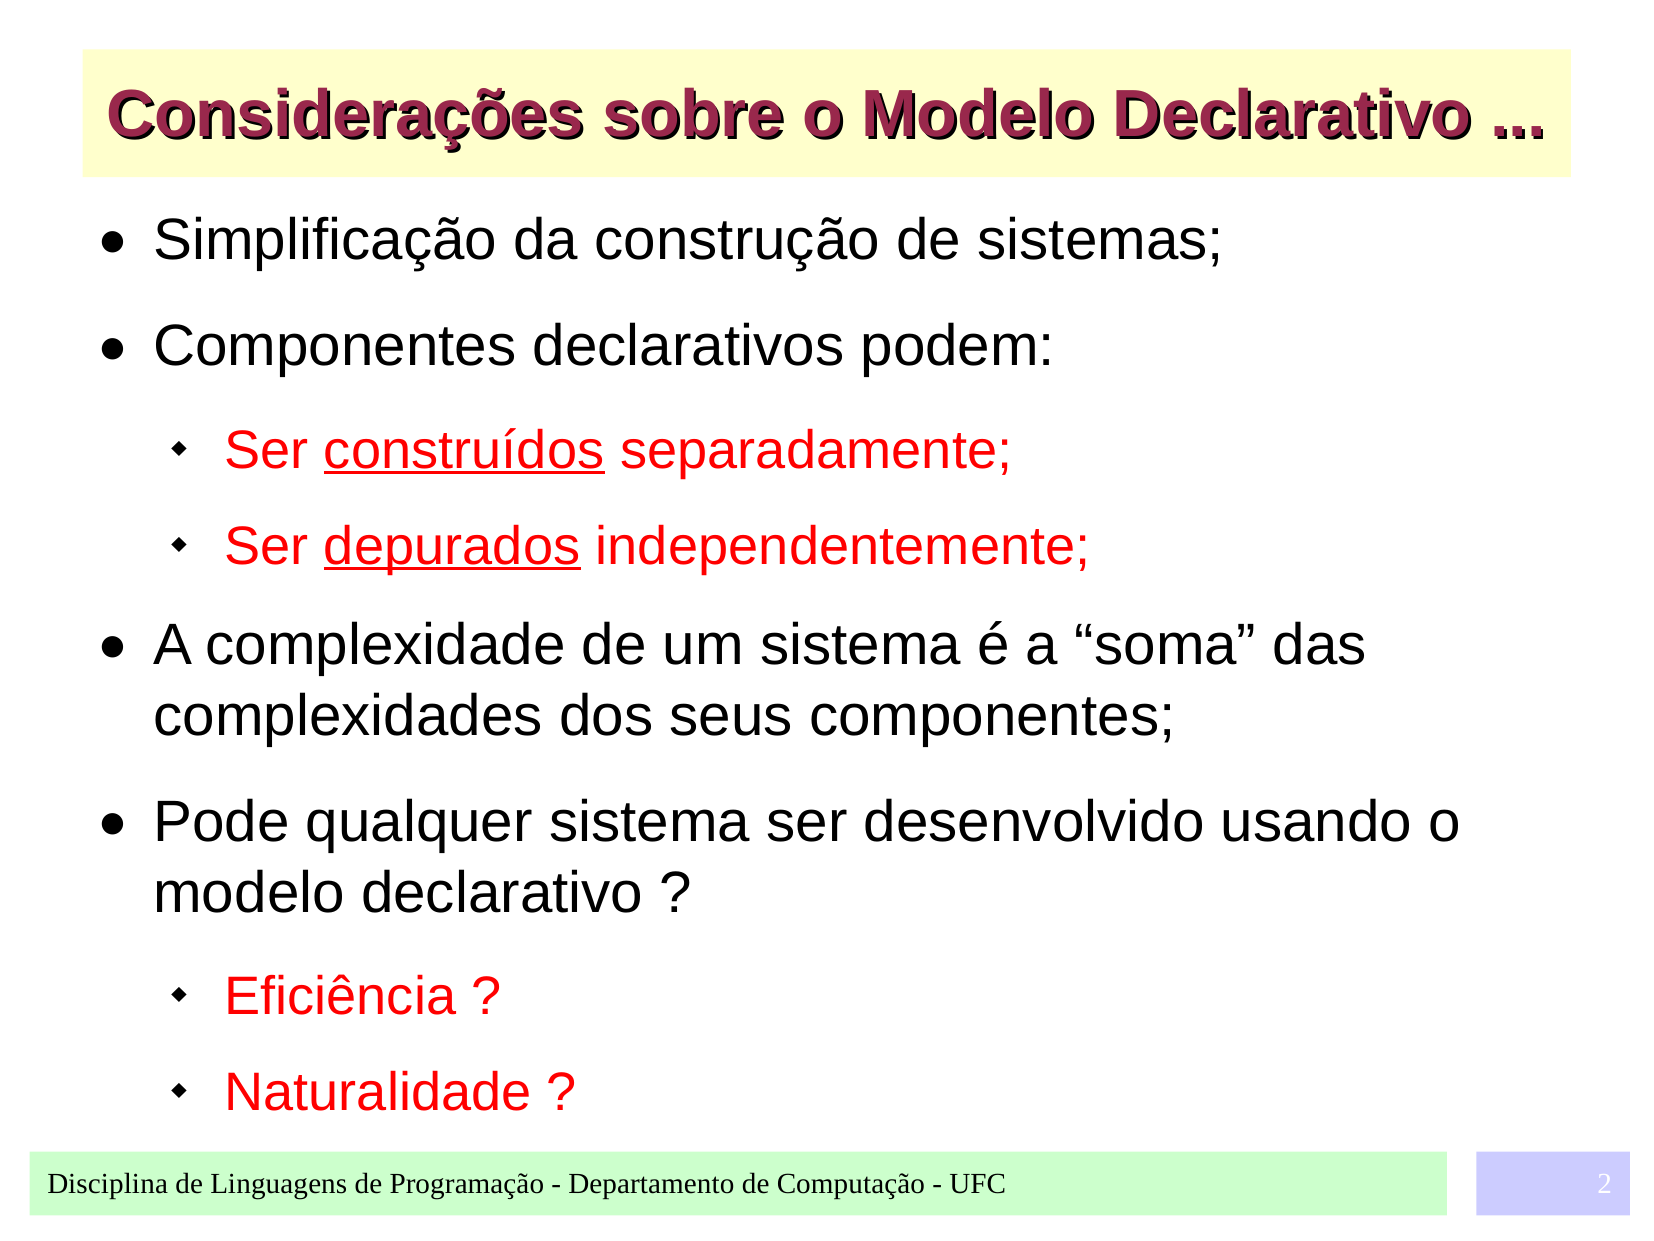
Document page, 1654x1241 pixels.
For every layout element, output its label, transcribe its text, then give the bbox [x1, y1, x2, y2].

title Considerações sobre o Modelo Declarativo ... [82, 49, 1571, 178]
list Simplificação da construção de sistemas; Componentes declarativos podem: Ser construídos separadamente; Ser depurados independentemente; A complexidade de um sistema é a “soma” das complexidades dos seus componentes; Pode qualquer sistema ser desenvolvido usando o modelo declarativo ? Eficiência ? Naturalidade ? [82, 206, 1571, 1137]
